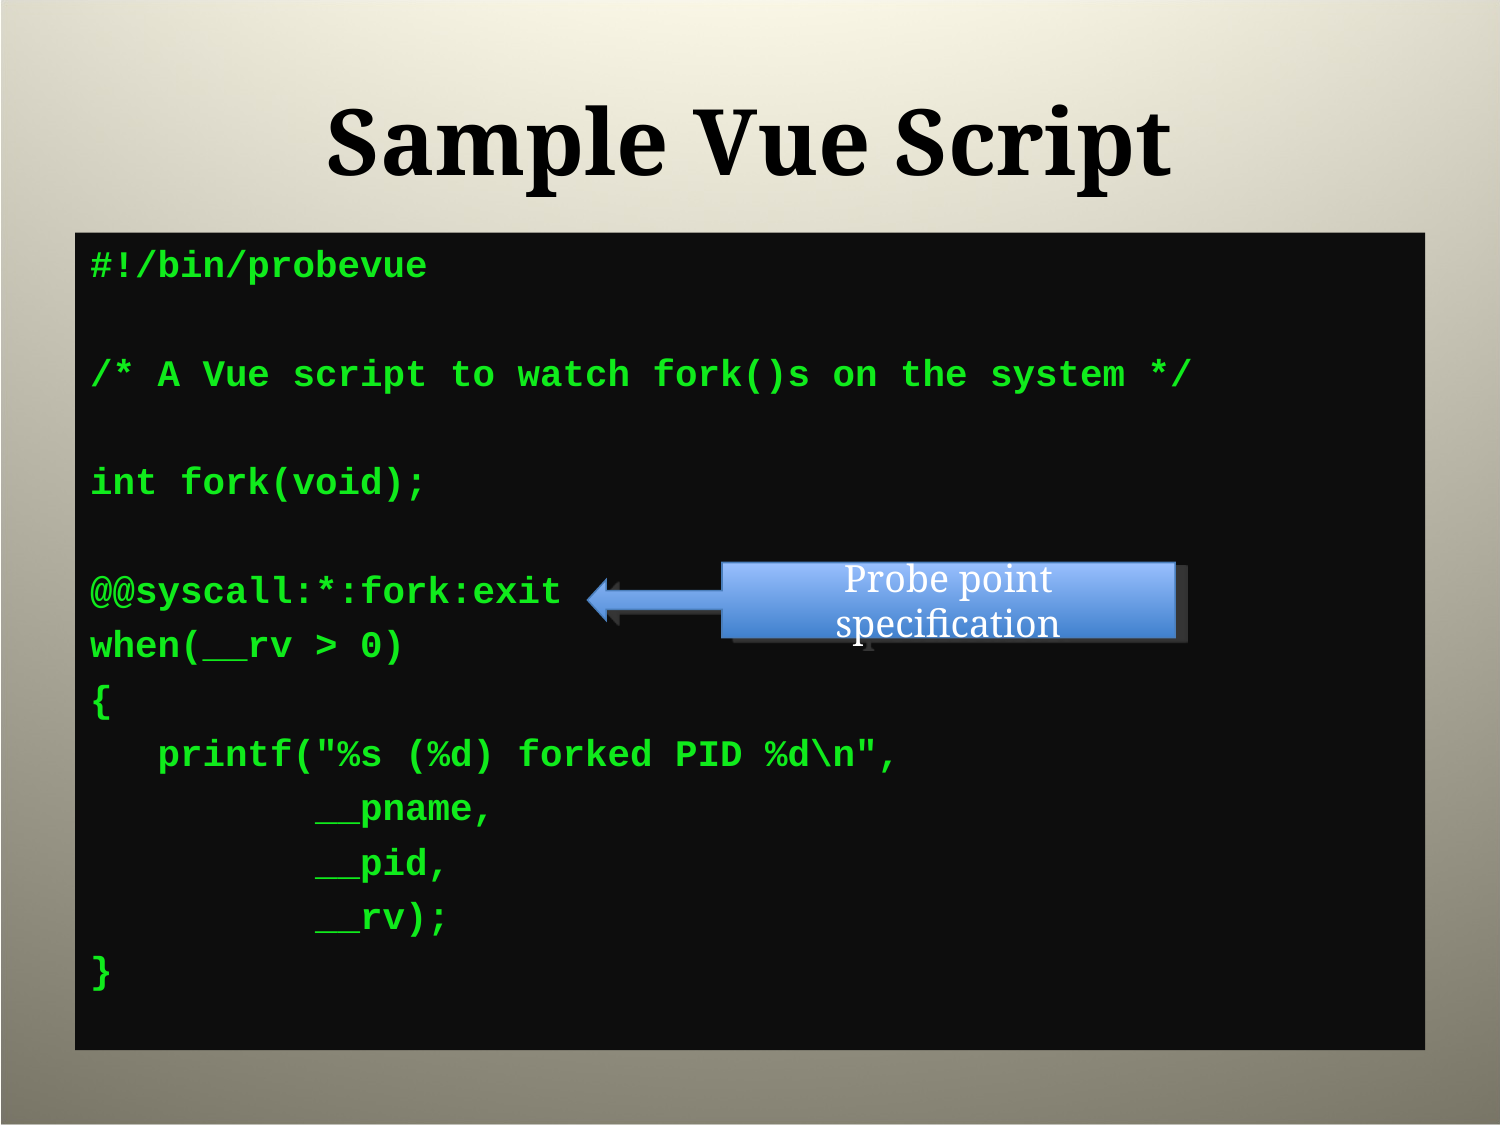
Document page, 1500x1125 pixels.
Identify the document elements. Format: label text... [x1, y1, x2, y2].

title Sample Vue Script [75, 45, 1426, 232]
list #!/bin/probevue /* A Vue script to watch fork()s on the system */ int fork(void); @@syscall:*:fork:exit when(__rv > 0) { printf("%s (%d) forked PID %d\n", __pname, __pid, __rv); } [75, 232, 1426, 1051]
picture [0, 0, 1500, 1125]
text_box Probe point specification [587, 562, 1176, 638]
